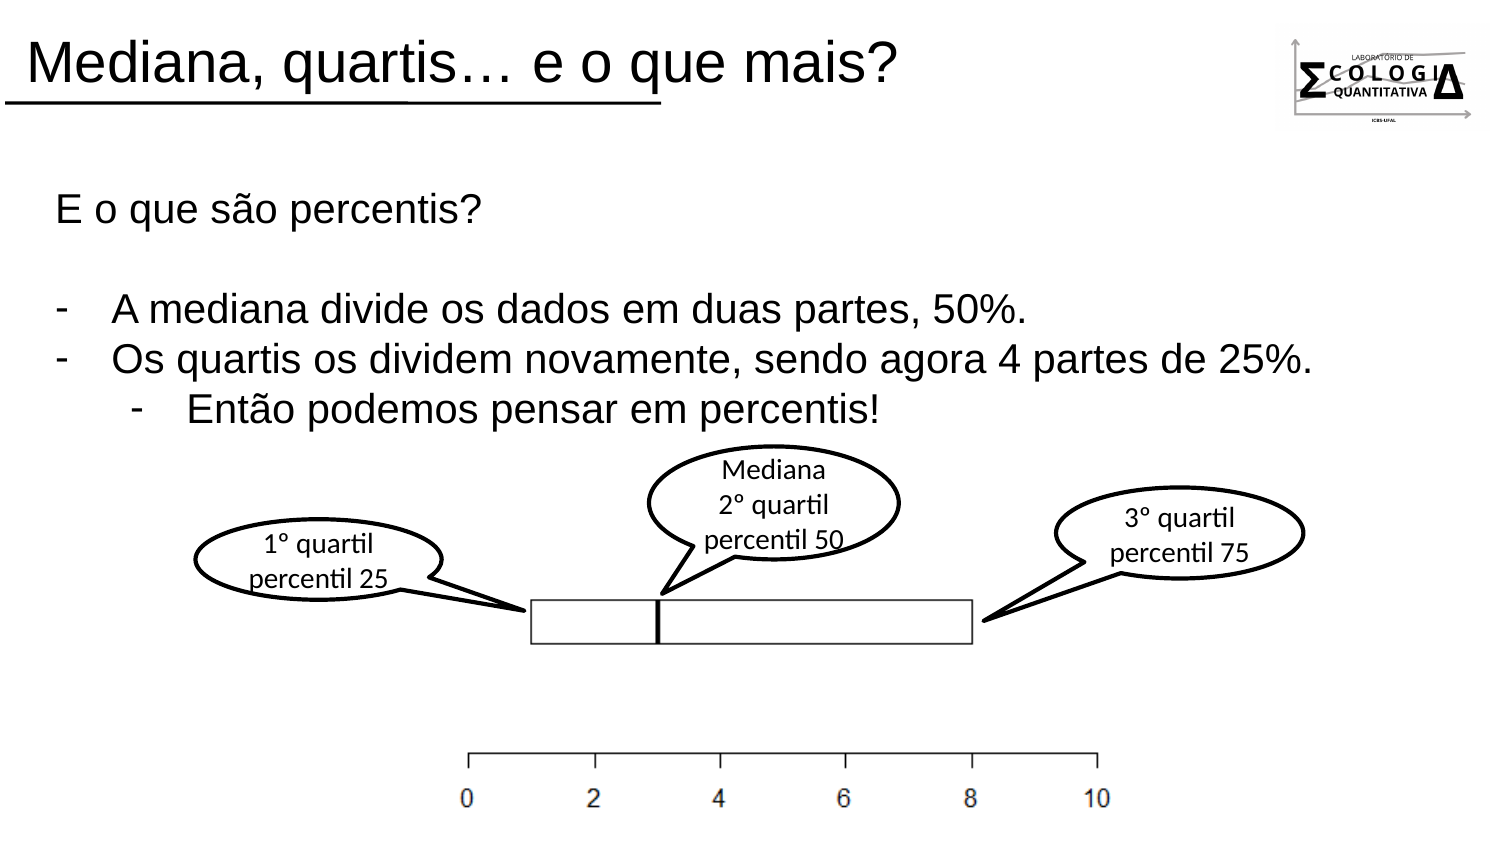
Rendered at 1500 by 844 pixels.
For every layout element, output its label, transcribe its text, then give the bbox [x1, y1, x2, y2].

text_box 1º quartil percentil 25 [195, 519, 525, 611]
picture [1275, 23, 1490, 131]
text_box Mediana 2º quartil percentil 50 [648, 446, 899, 594]
picture [408, 571, 1140, 836]
text_box 3º quartil percentil 75 [983, 487, 1304, 622]
text_box Mediana, quartis… e o que mais? [11, 9, 1210, 117]
text_box E o que são percentis? A mediana divide os dados em duas partes, 50%. Os quartis os dividem novamente, sendo agora 4 partes de 25%. Então podemos pensar em percentis! [40, 174, 1368, 440]
